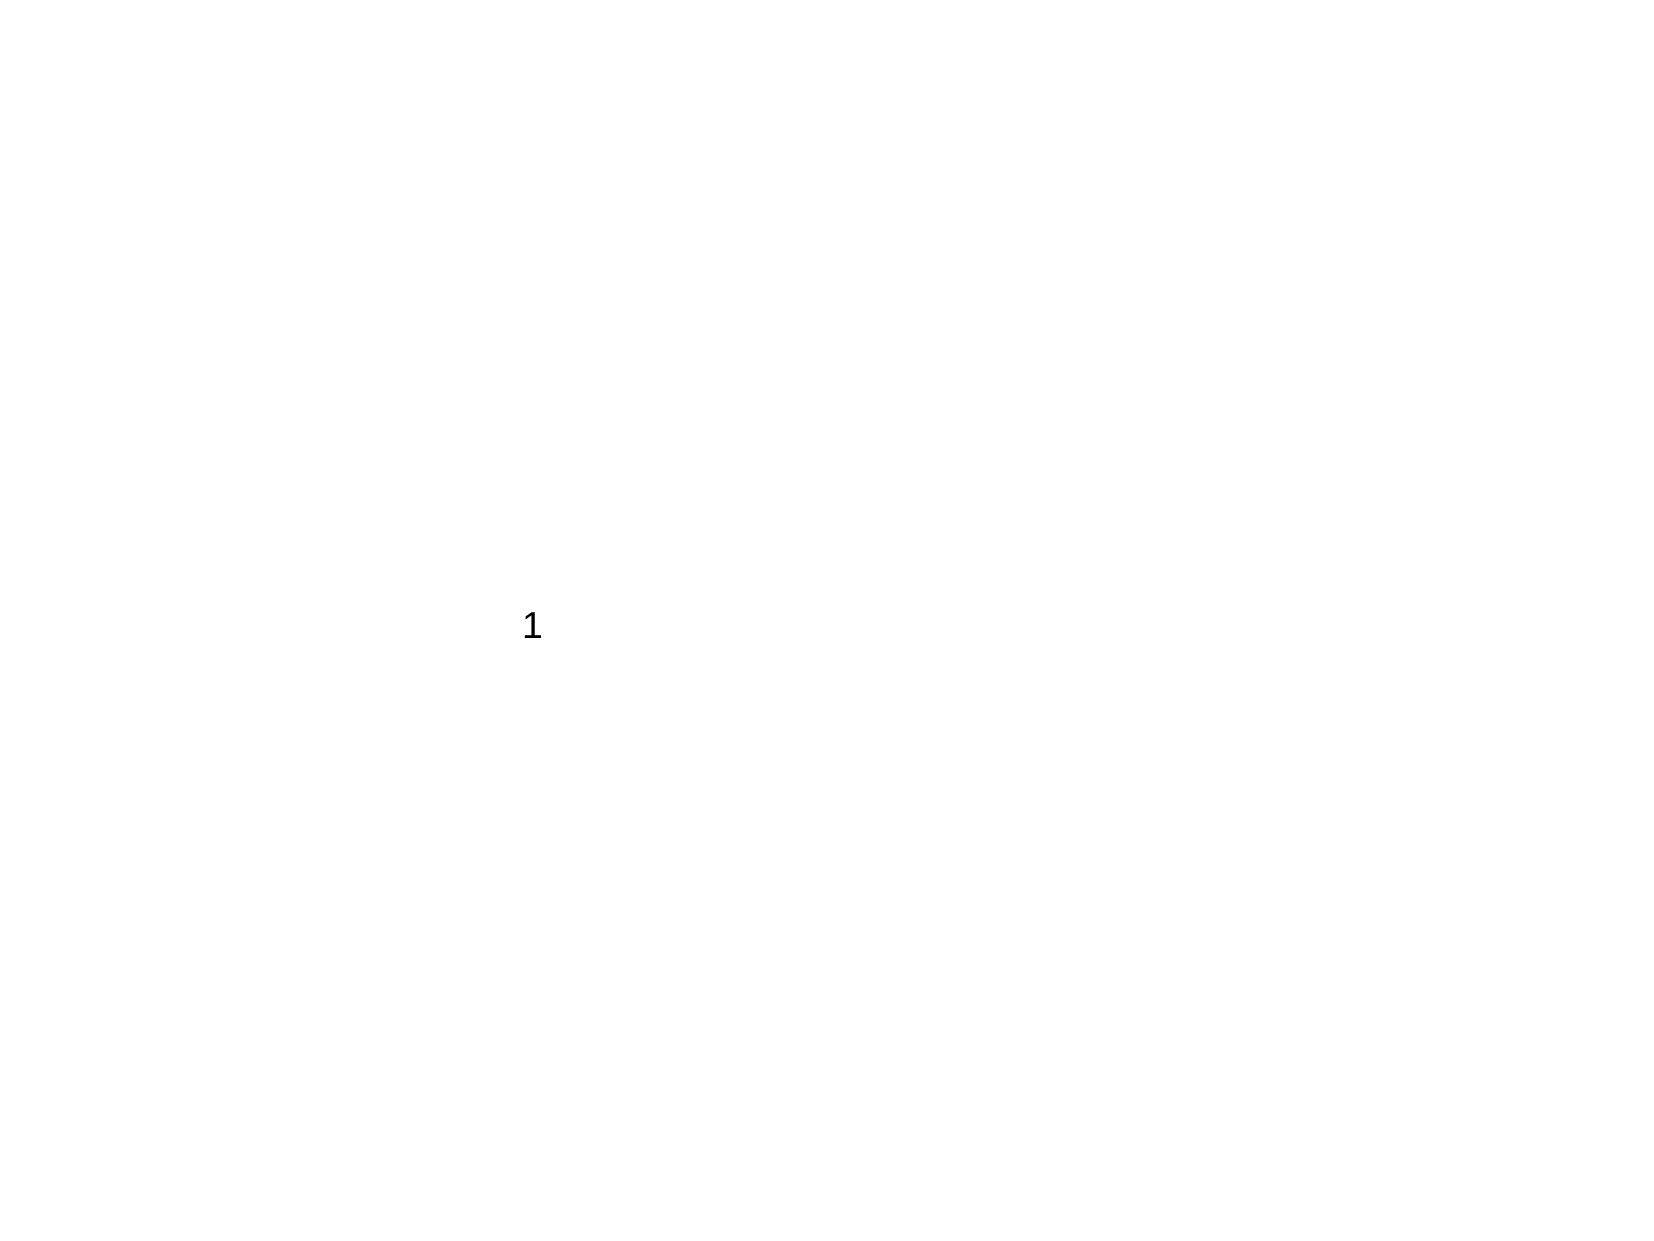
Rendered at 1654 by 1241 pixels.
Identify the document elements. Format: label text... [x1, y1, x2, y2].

text_box <number> [507, 597, 1166, 668]
